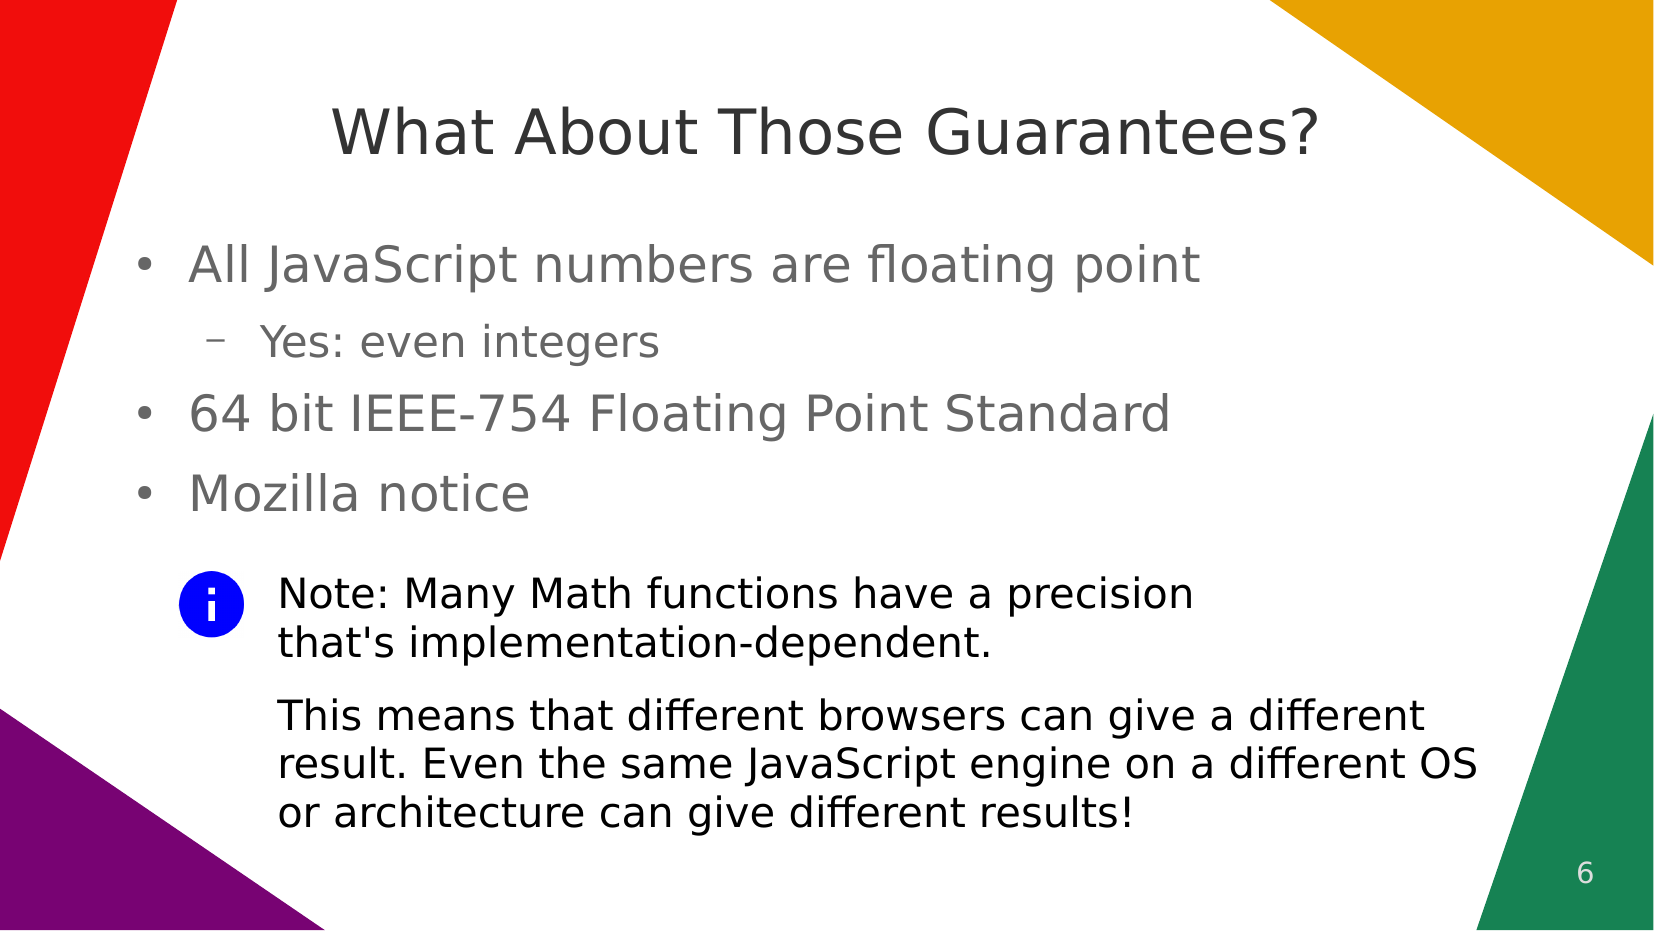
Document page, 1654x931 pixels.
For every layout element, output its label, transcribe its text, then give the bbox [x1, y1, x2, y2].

text_box Note: Many Math functions have a precision that's implementation-dependent. This means that different browsers can give a different result. Even the same JavaScript engine on a different OS or architecture can give different results! [262, 562, 1501, 863]
picture [178, 571, 244, 638]
title What About Those Guarantees? [118, 59, 1536, 207]
list All JavaScript numbers are floating point Yes: even integers 64 bit IEEE-754 Floating Point Standard Mozilla notice [118, 236, 1536, 563]
